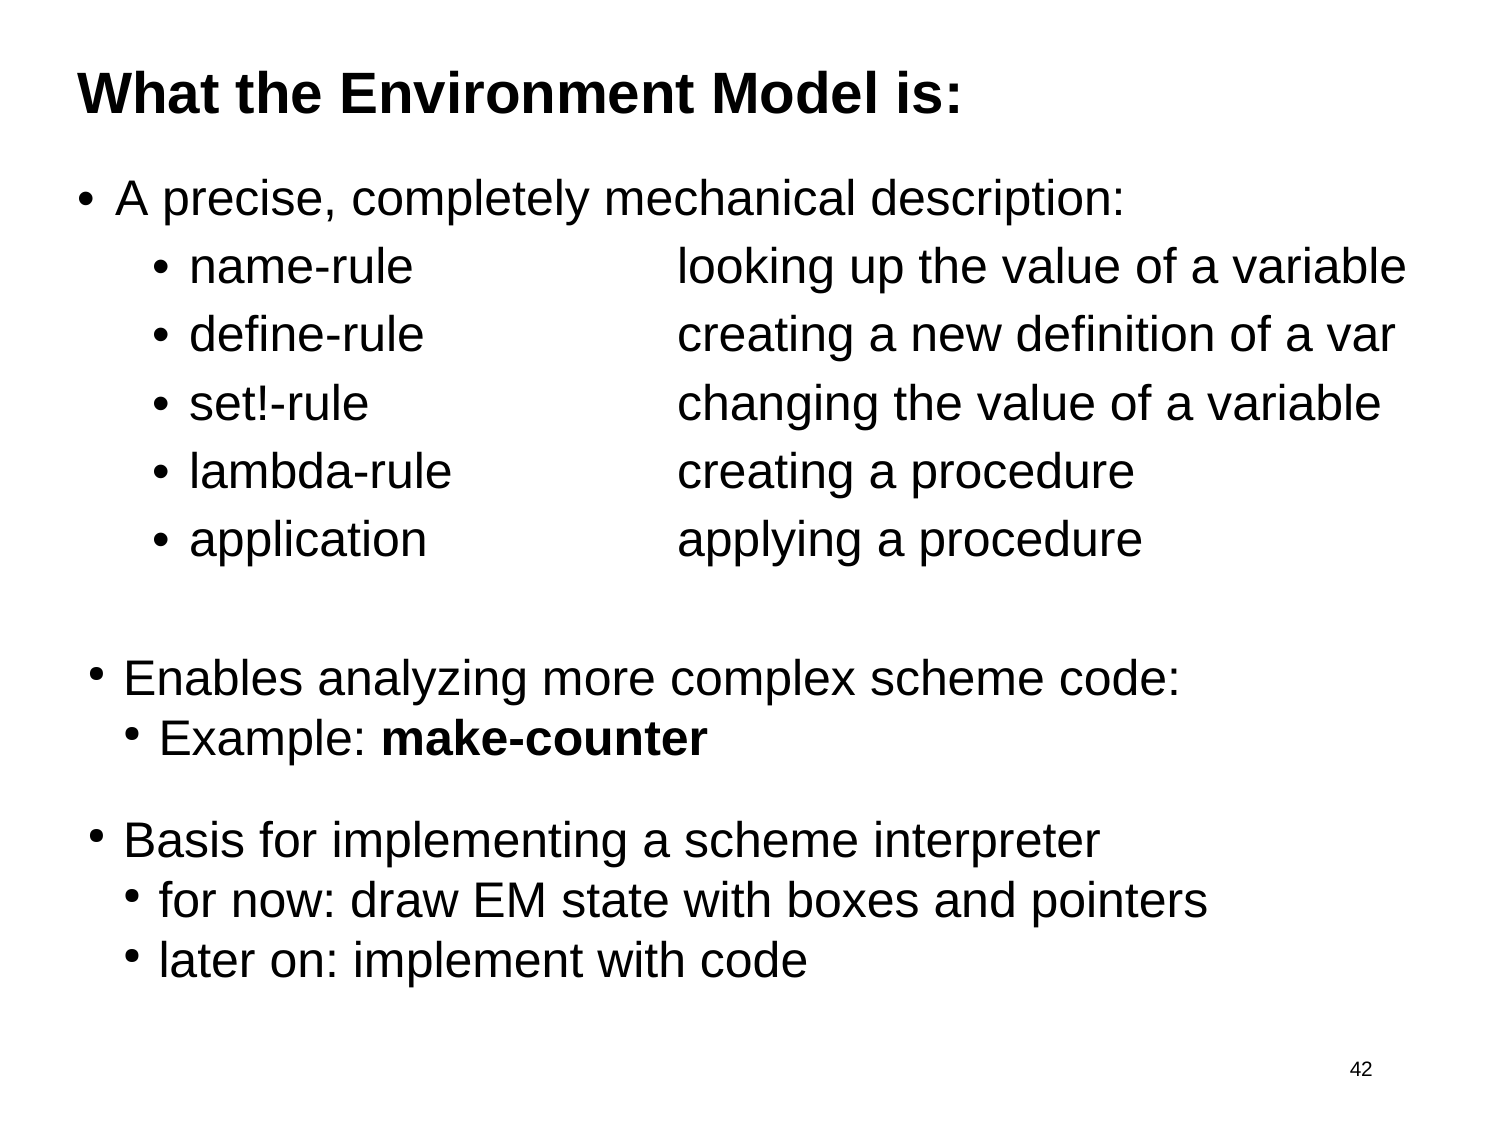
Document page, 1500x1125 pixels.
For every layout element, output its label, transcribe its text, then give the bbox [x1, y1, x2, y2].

text_box Basis for implementing a scheme interpreter for now: draw EM state with boxes and pointers later on: implement with code [37, 799, 1381, 996]
title What the Environment Model is: [62, 24, 1338, 162]
text_box Enables analyzing more complex scheme code: Example: make-counter [37, 637, 1303, 773]
list A precise, completely mechanical description: name-rule looking up the value of a variable define-rule creating a new definition of a var set!-rule changing the value of a variable lambda-rule creating a procedure application applying a procedure [62, 162, 1450, 588]
